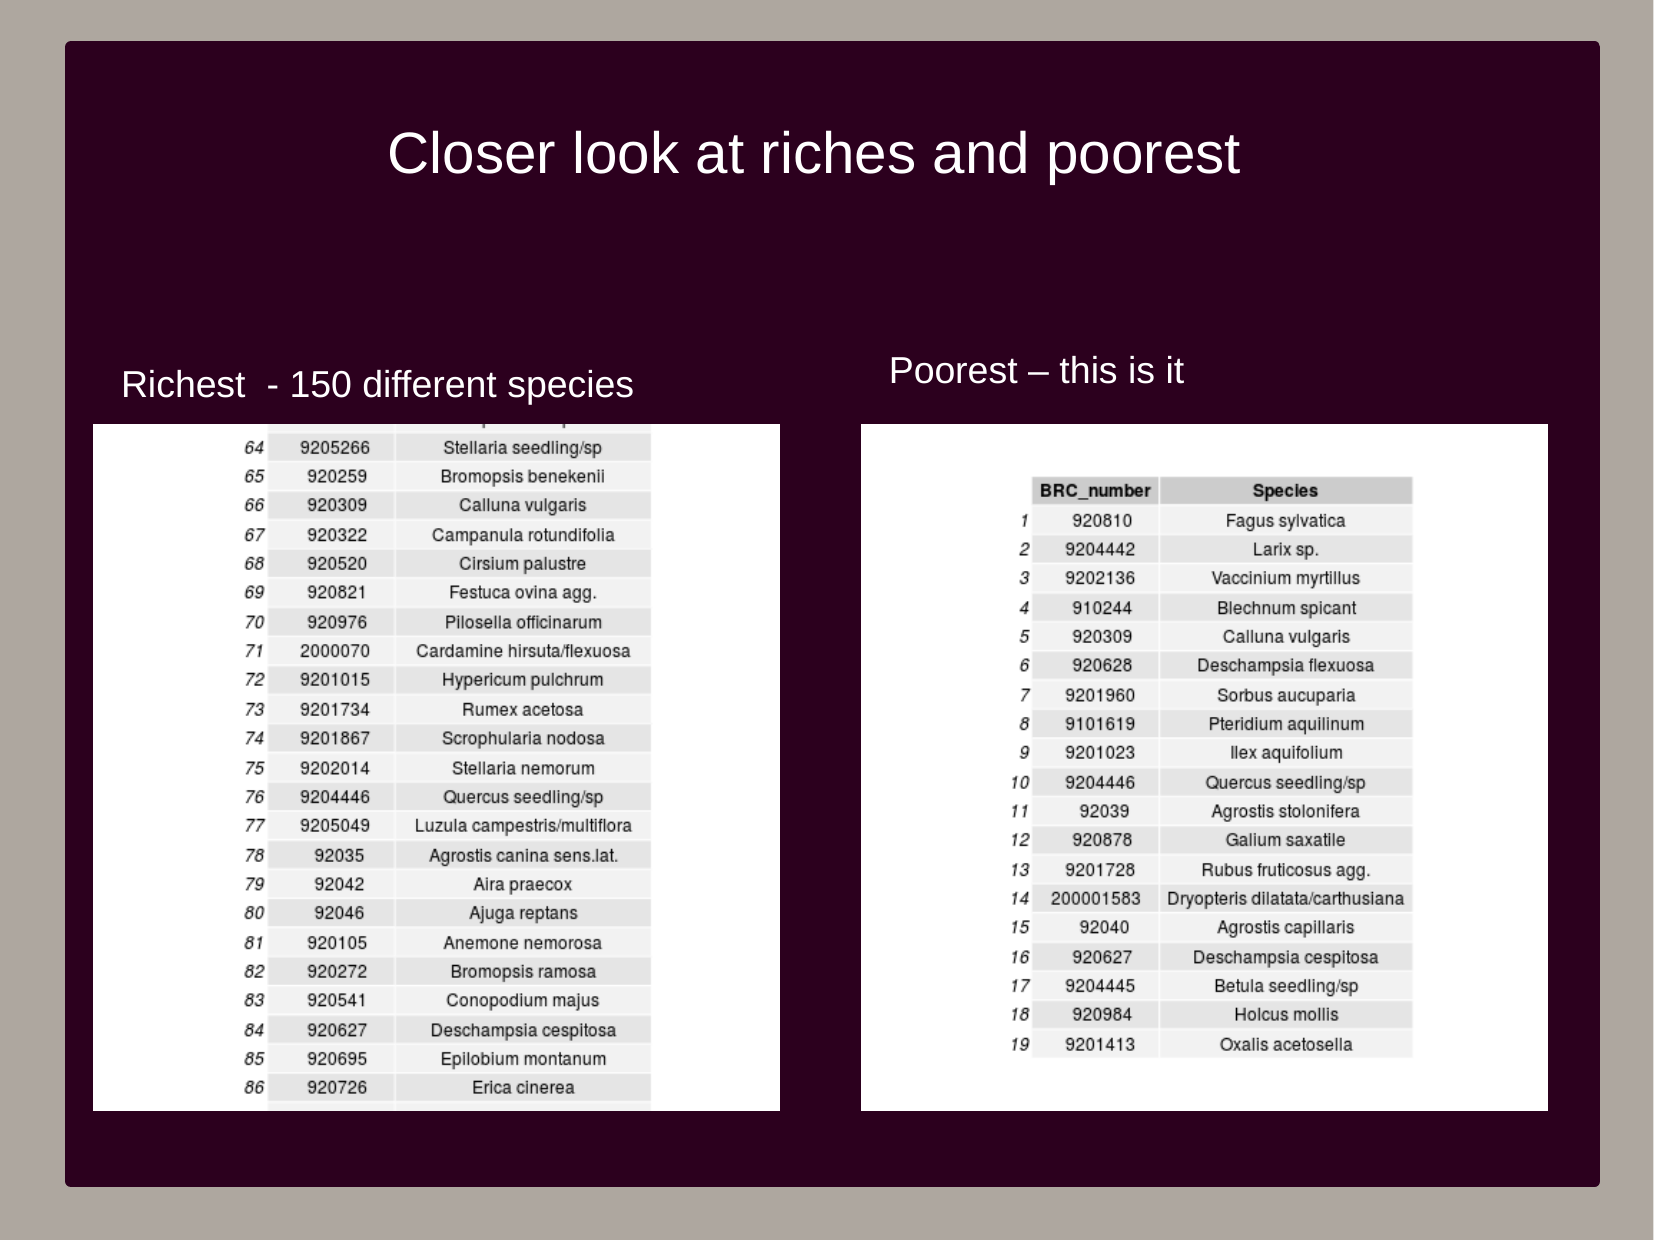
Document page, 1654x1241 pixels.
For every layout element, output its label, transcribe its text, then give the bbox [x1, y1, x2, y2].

text_box Poorest – this is it [874, 342, 1430, 400]
picture [861, 424, 1548, 1111]
text_box [70, 47, 1595, 1182]
title Closer look at riches and poorest [70, 49, 1560, 257]
text_box Richest - 150 different species [106, 356, 697, 414]
picture [93, 424, 780, 1111]
